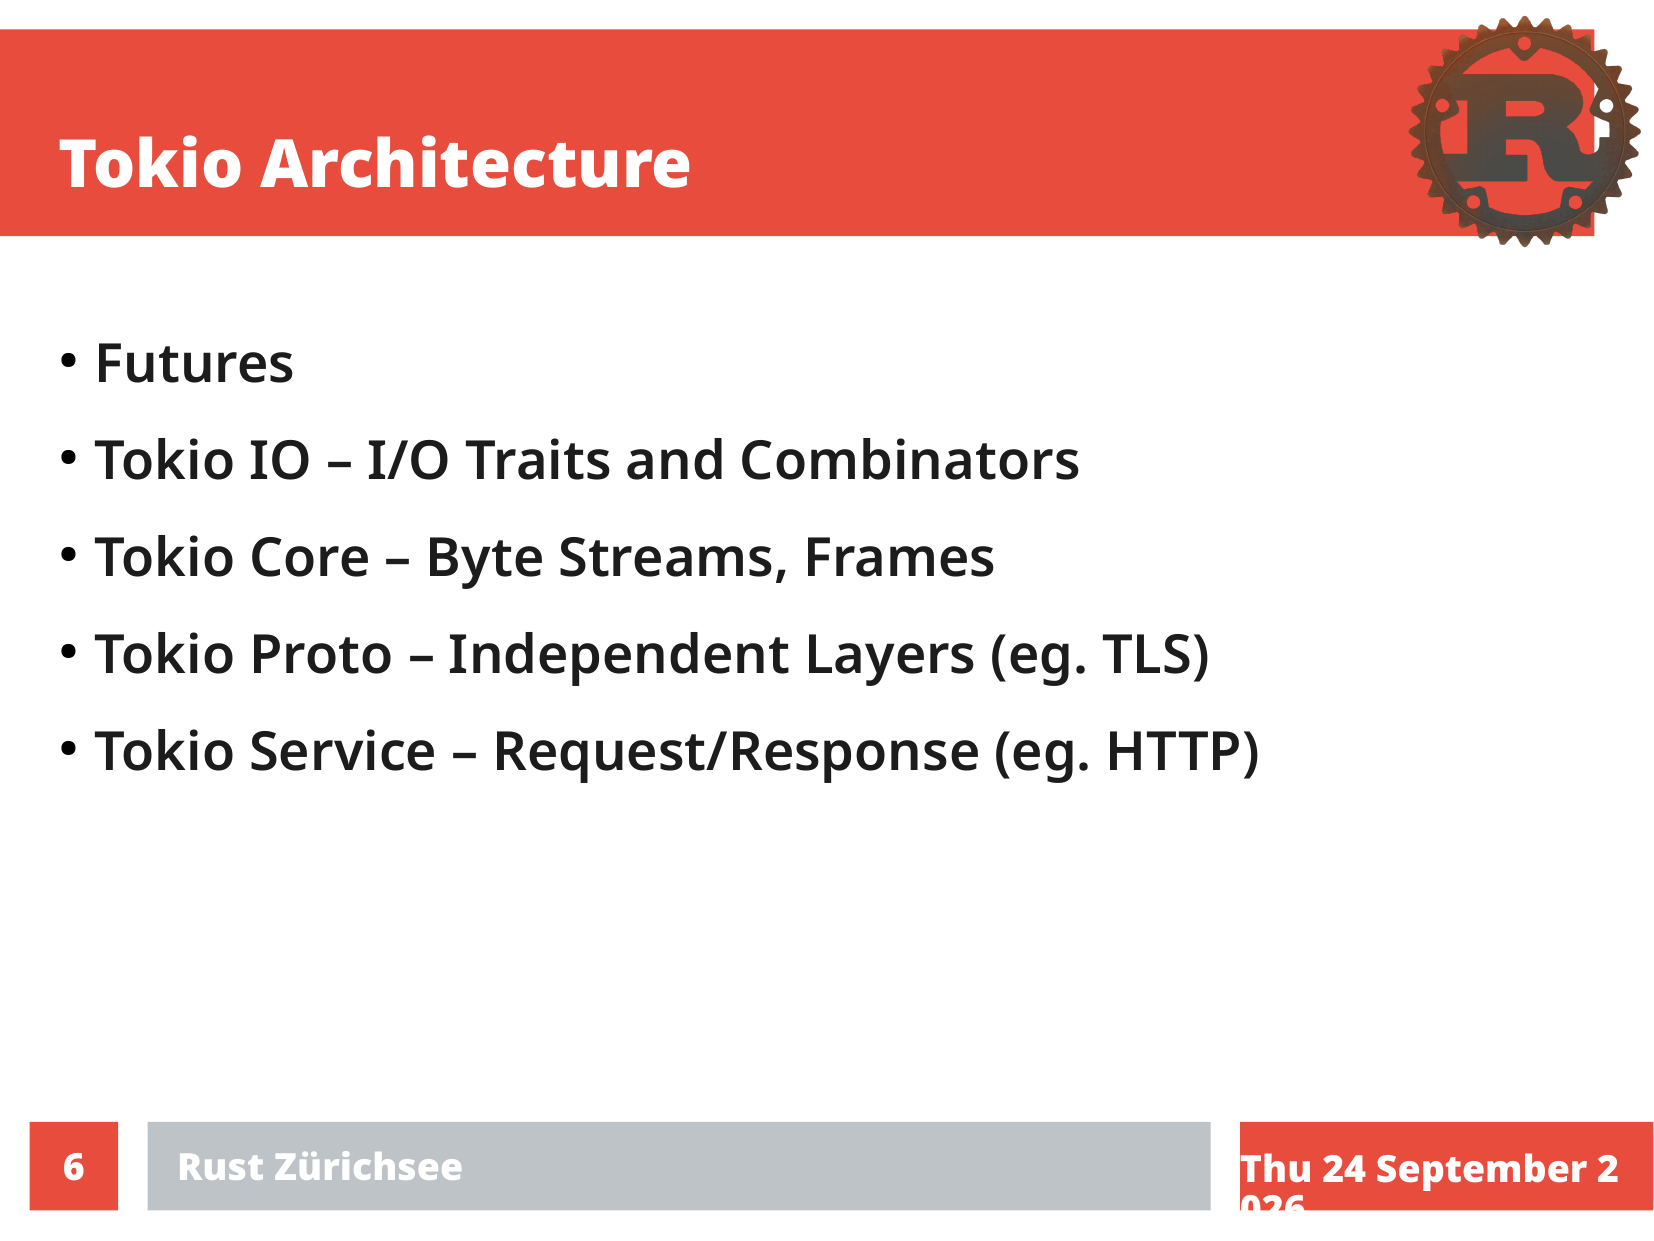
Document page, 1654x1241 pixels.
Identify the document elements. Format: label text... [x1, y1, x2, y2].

title Tokio Architecture [59, 58, 1595, 207]
picture [1406, 14, 1643, 251]
list Futures Tokio IO – I/O Traits and Combinators Tokio Core – Byte Streams, Frames Tokio Proto – Independent Layers (eg. TLS) Tokio Service – Request/Response (eg. HTTP) [59, 324, 1565, 1093]
